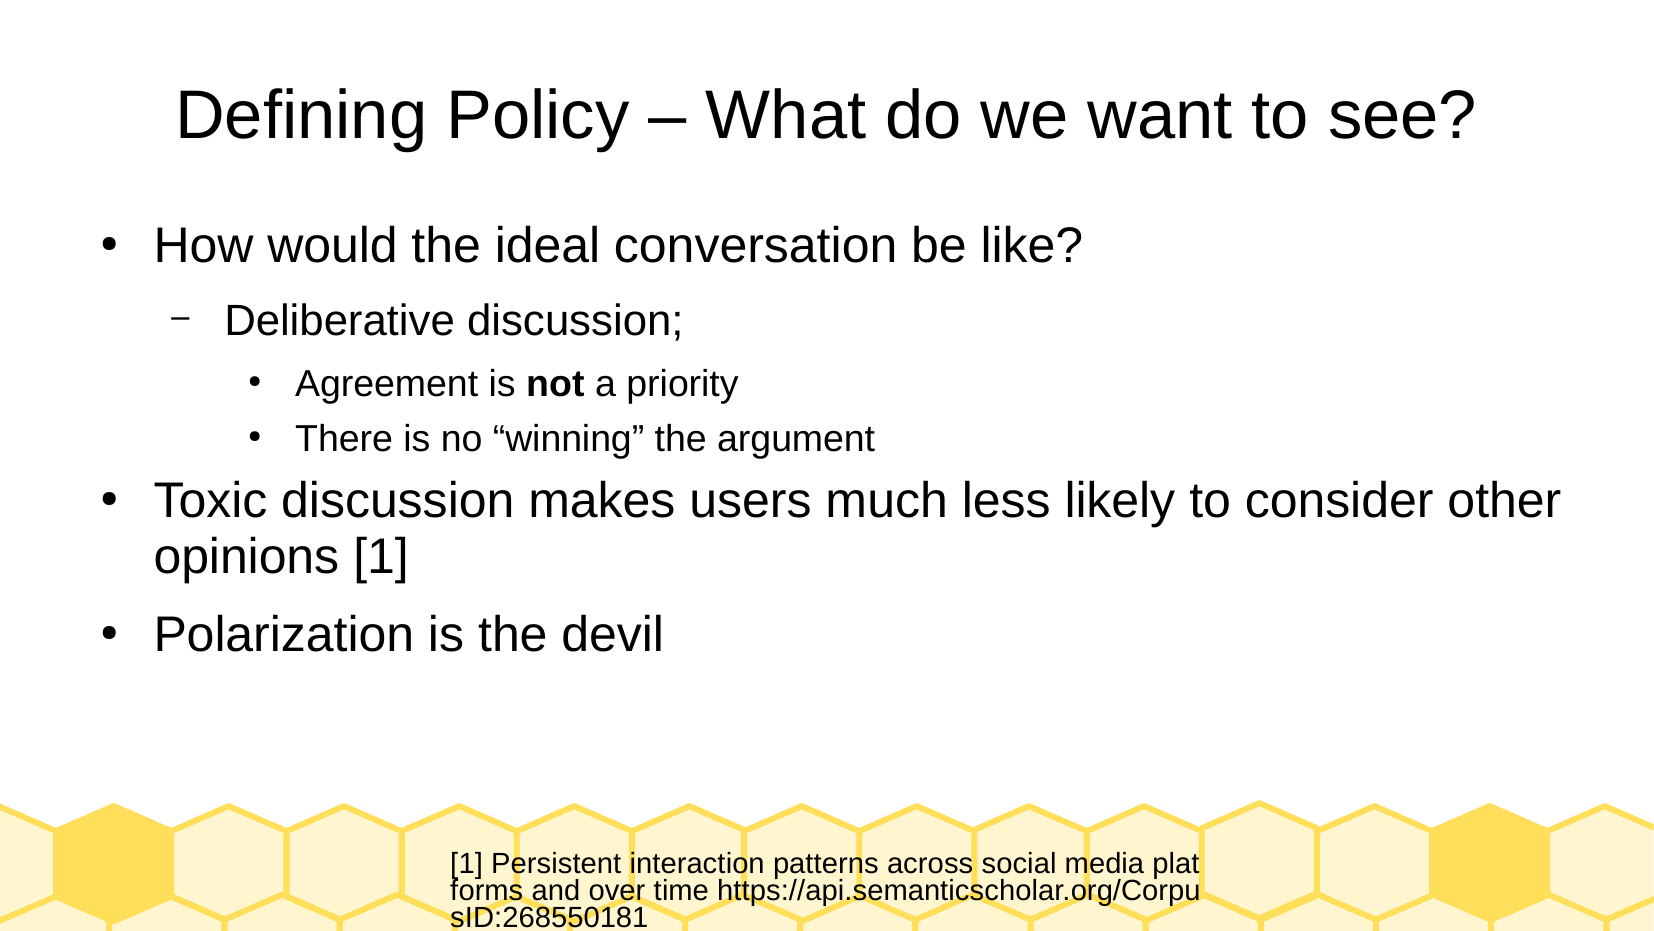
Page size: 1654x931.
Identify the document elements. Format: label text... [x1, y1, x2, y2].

list How would the ideal conversation be like? Deliberative discussion; Agreement is not a priority There is no “winning” the argument Toxic discussion makes users much less likely to consider other opinions [1] Polarization is the devil [82, 217, 1571, 758]
title Defining Policy – What do we want to see? [82, 37, 1571, 193]
